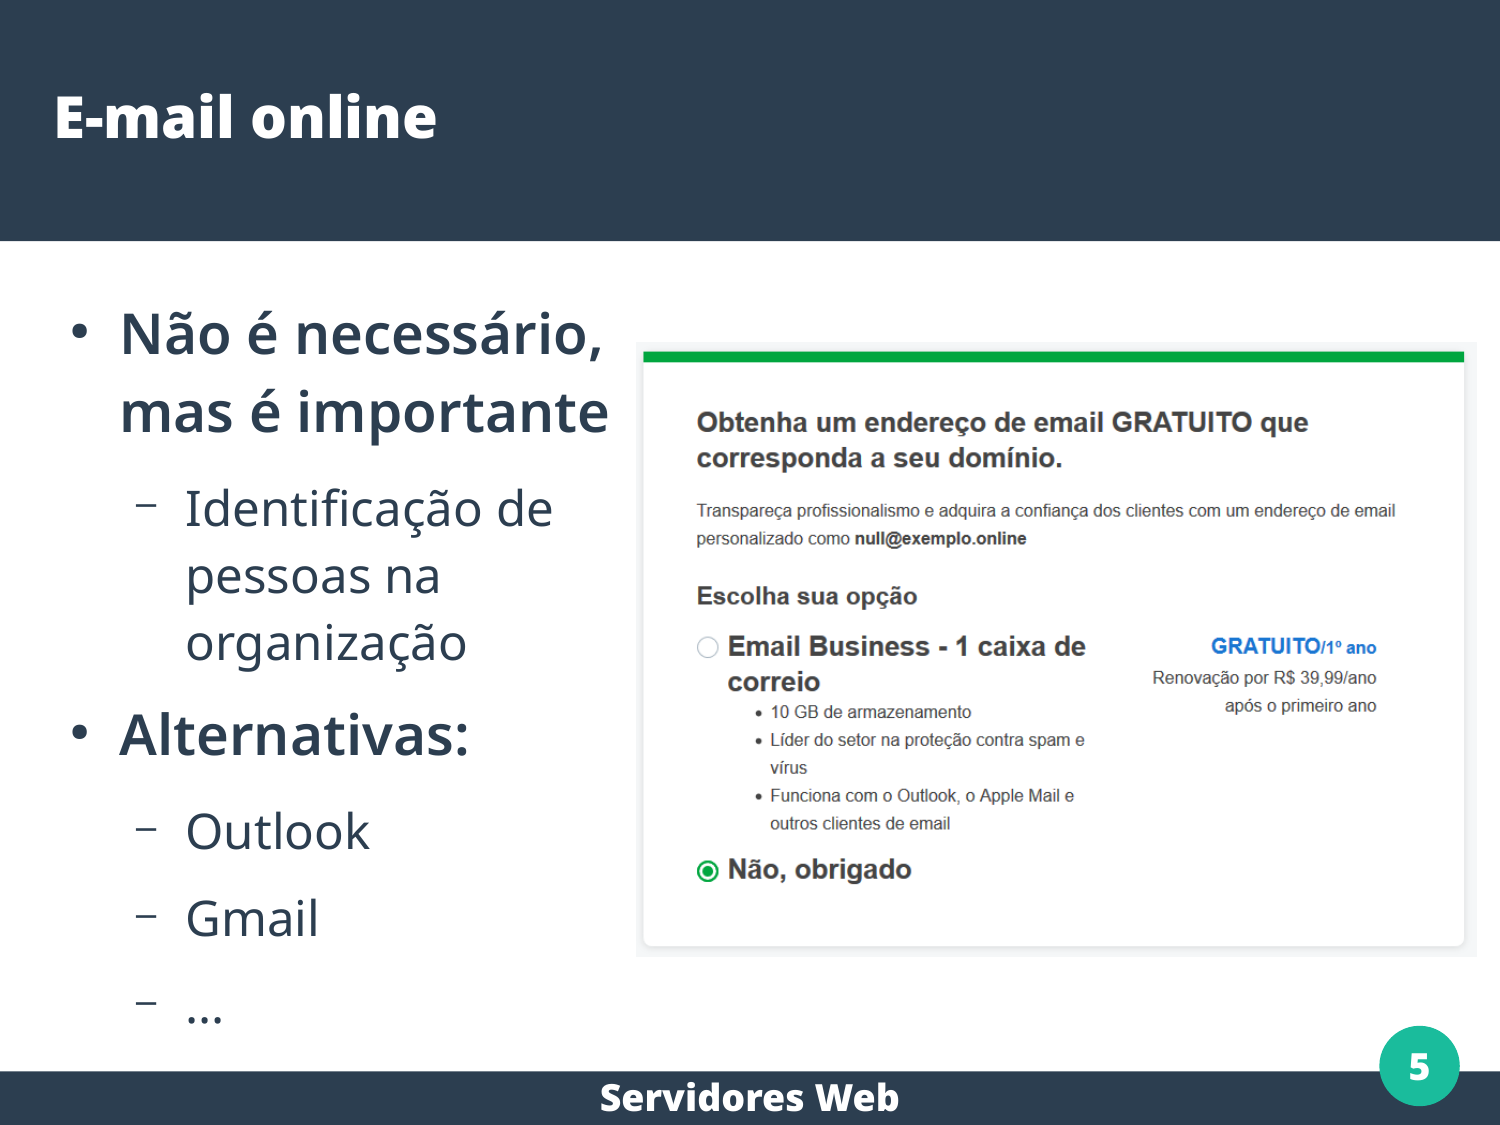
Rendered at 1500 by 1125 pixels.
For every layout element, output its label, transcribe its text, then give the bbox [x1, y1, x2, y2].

title E-mail online [53, 44, 1447, 188]
list Não é necessário, mas é importante Identificação de pessoas na organização Alternativas: Outlook Gmail ... [53, 294, 662, 1045]
picture [636, 342, 1477, 957]
